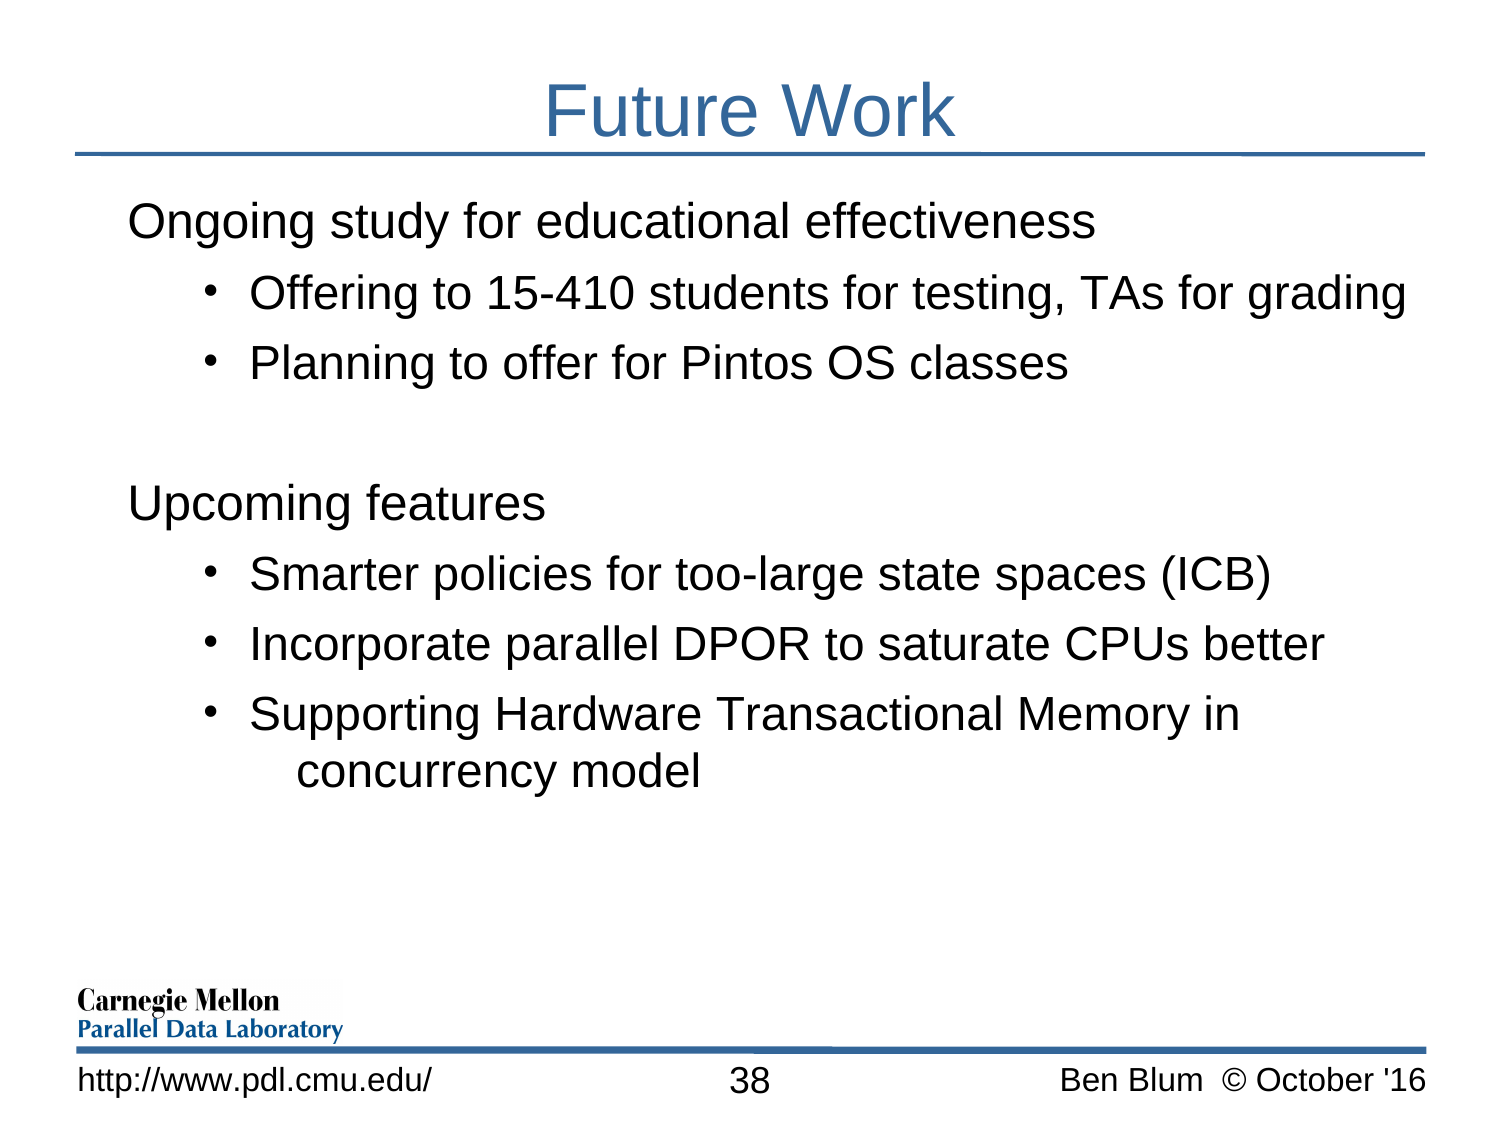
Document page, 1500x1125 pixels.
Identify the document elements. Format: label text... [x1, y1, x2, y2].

title Future Work [112, 49, 1388, 163]
list Ongoing study for educational effectiveness Offering to 15-410 students for testing, TAs for grading Planning to offer for Pintos OS classes Upcoming features Smarter policies for too-large state spaces (ICB) Incorporate parallel DPOR to saturate CPUs better Supporting Hardware Transactional Memory in concurrency model [112, 181, 1426, 1097]
picture [77, 979, 112, 1044]
